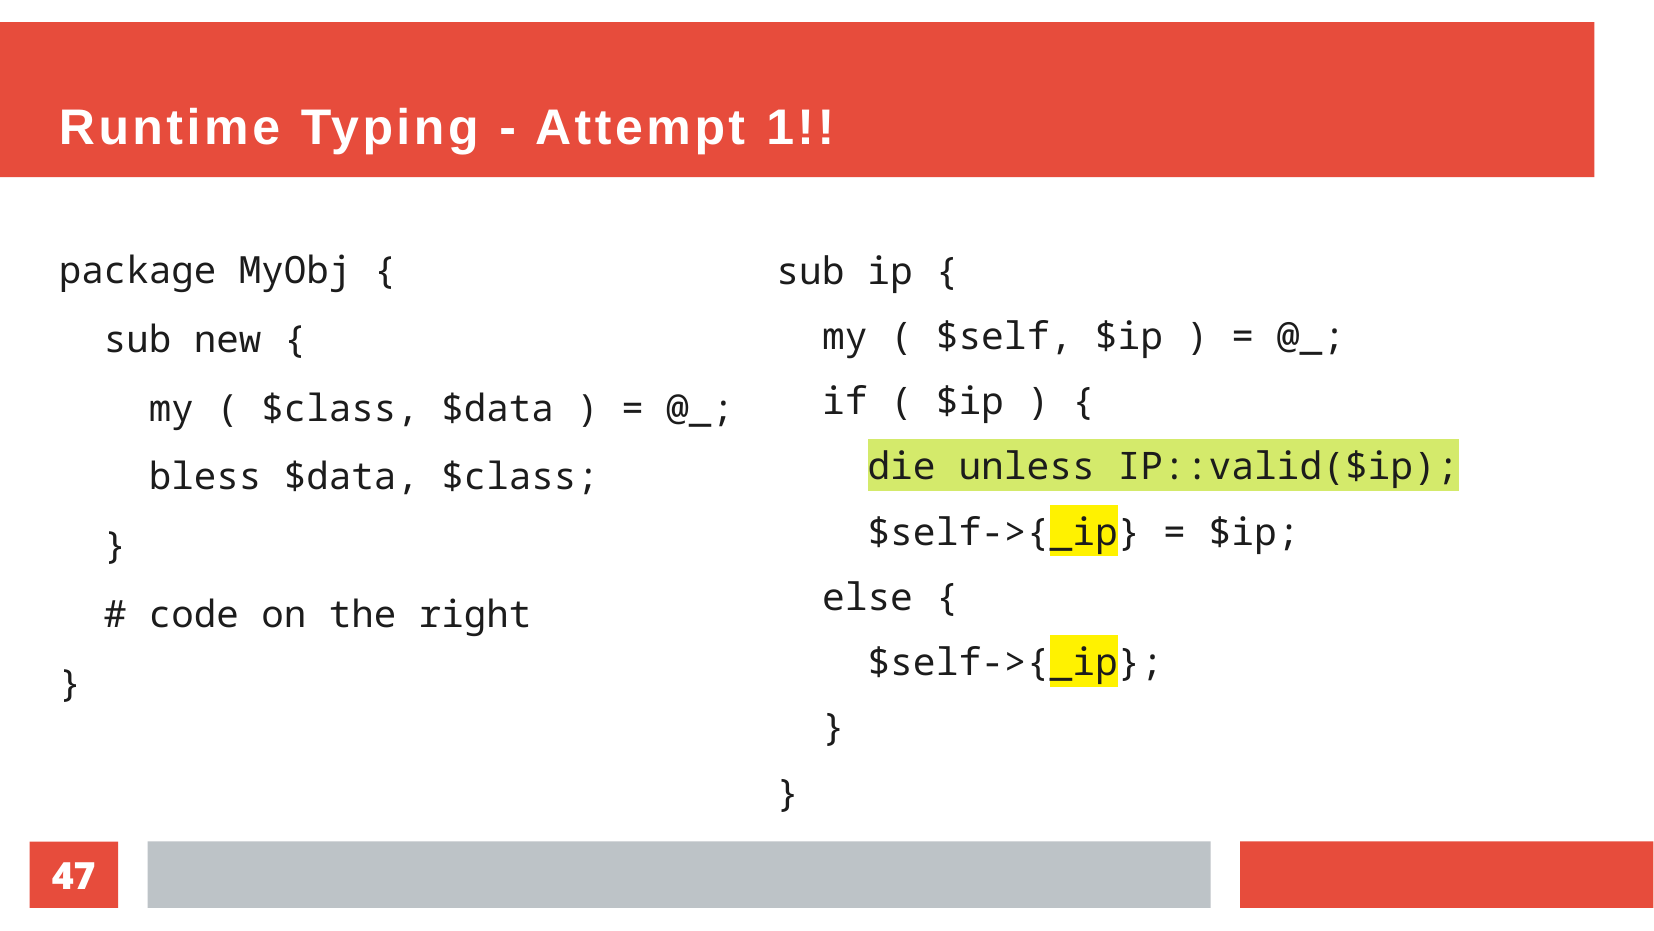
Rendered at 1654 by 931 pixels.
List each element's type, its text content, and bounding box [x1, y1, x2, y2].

list sub ip { my ( $self, $ip ) = @_; if ( $ip ) { die unless IP::valid($ip); $self->{_ip} = $ip; else { $self->{_ip}; } } [776, 243, 1639, 820]
list package MyObj { sub new { my ( $class, $data ) = @_; bless $data, $class; } # code on the right } [59, 243, 776, 820]
title Runtime Typing - Attempt 1!! [59, 44, 1595, 156]
